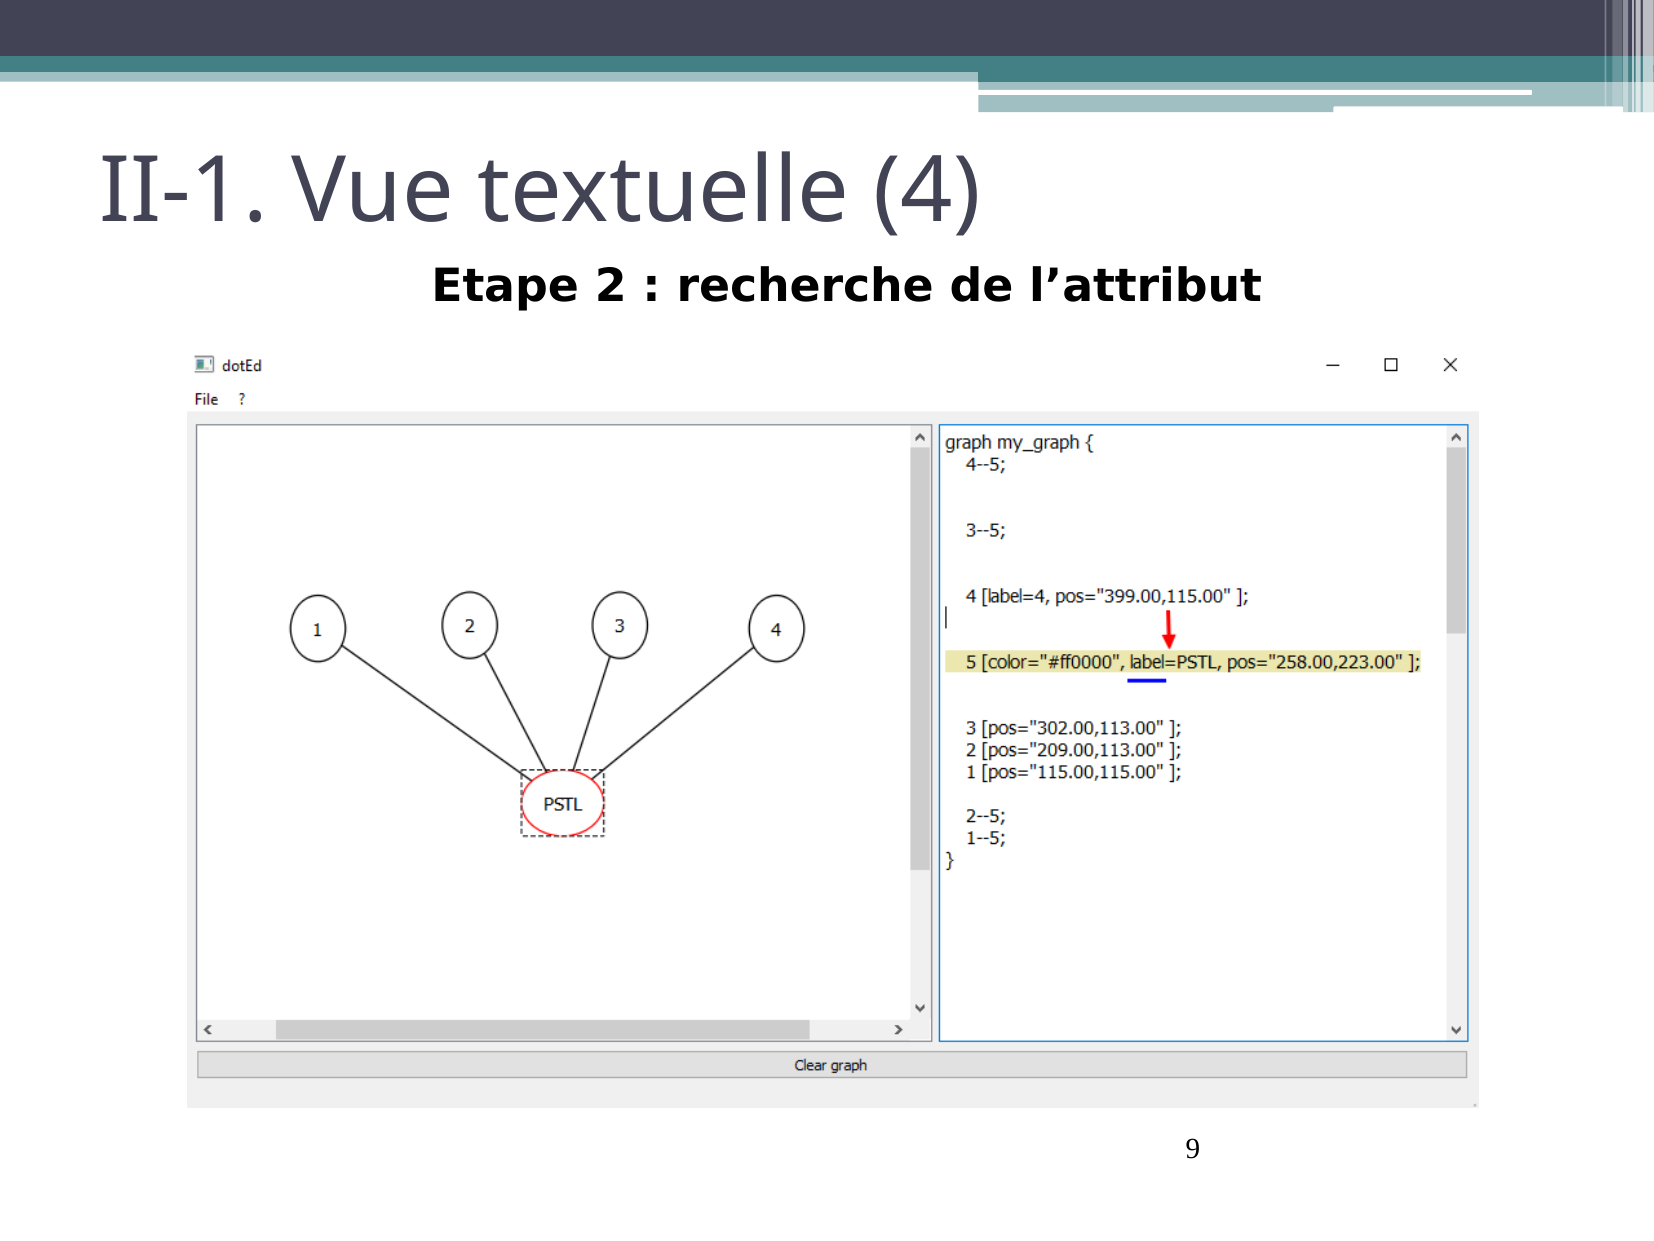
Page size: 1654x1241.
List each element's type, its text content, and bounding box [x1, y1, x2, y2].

text_box [1185, 1129, 1571, 1216]
list Etape 2 : recherche de l’attribut [82, 247, 1571, 1064]
title II-1. Vue textuelle (4) [82, 88, 1571, 247]
picture [187, 348, 1479, 1108]
